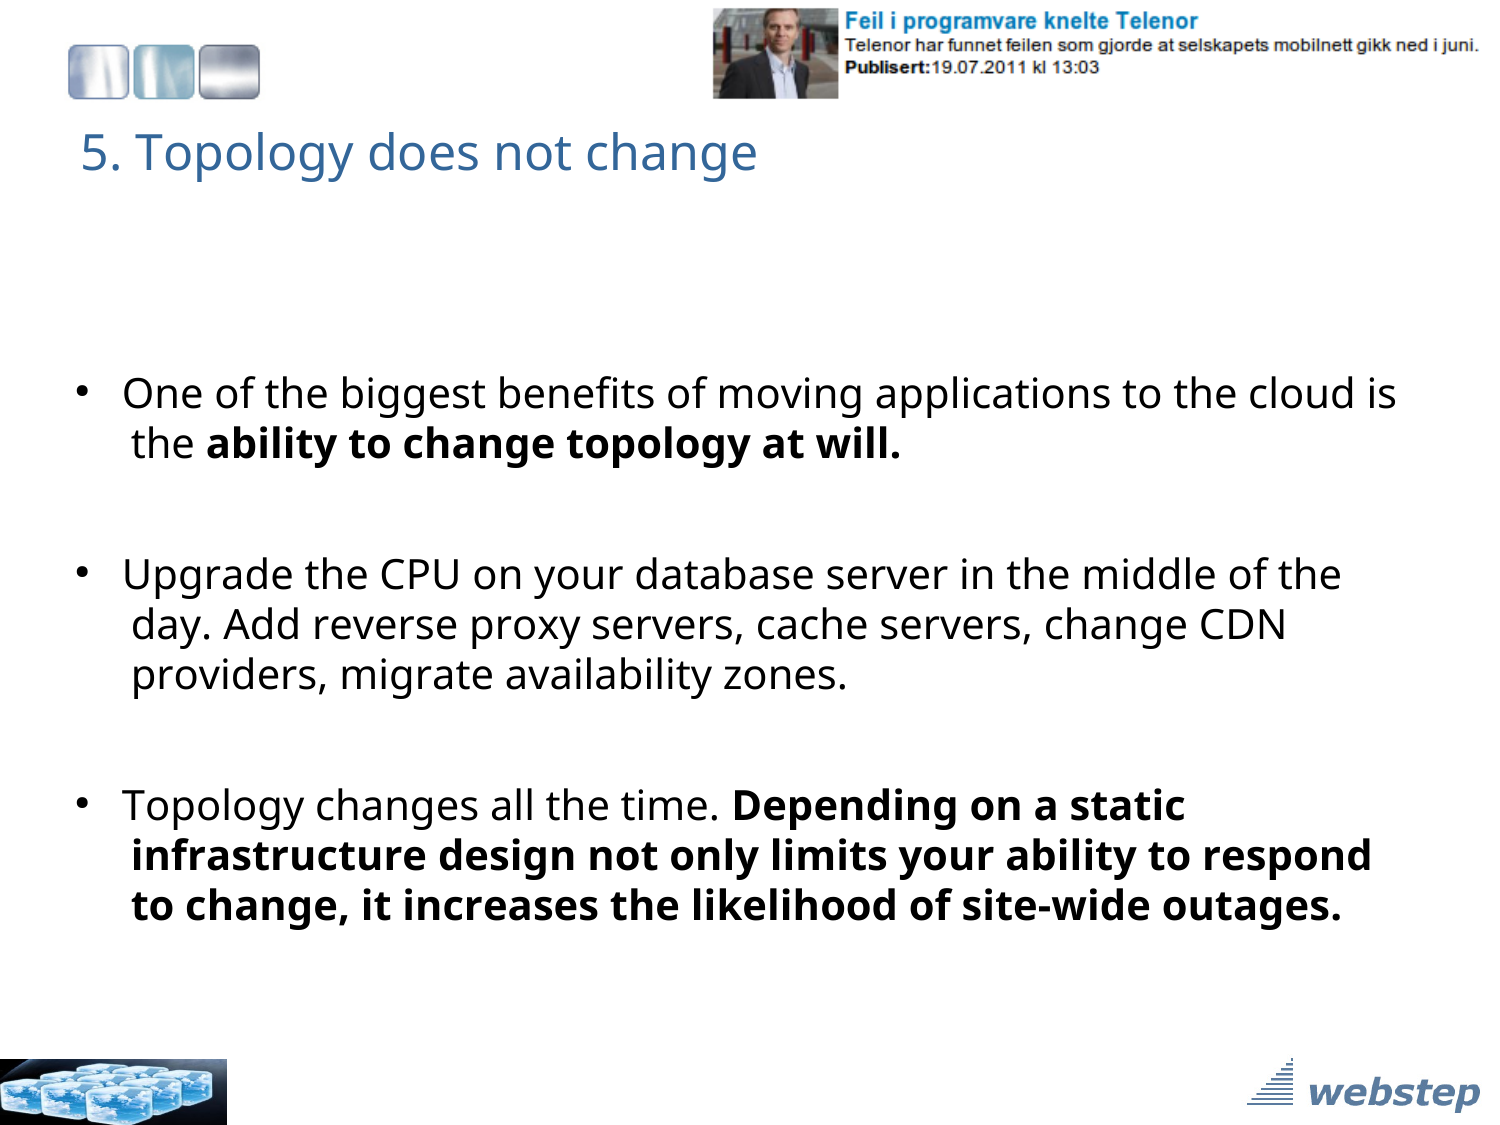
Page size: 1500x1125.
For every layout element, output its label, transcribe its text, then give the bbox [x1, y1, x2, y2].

picture [1234, 1047, 1495, 1118]
picture [0, 1059, 227, 1125]
subtitle One of the biggest benefits of moving applications to the cloud is the ability to change topology at will. Upgrade the CPU on your database server in the middle of the day. Add reverse proxy servers, cache servers, change CDN providers, migrate availability zones. Topology changes all the time. Depending on a static infrastructure design not only limits your ability to respond to change, it increases the likelihood of site-wide outages. [74, 276, 1423, 1020]
picture [64, 42, 266, 104]
picture [704, 0, 1500, 107]
title 5. Topology does not change [72, 73, 1423, 228]
